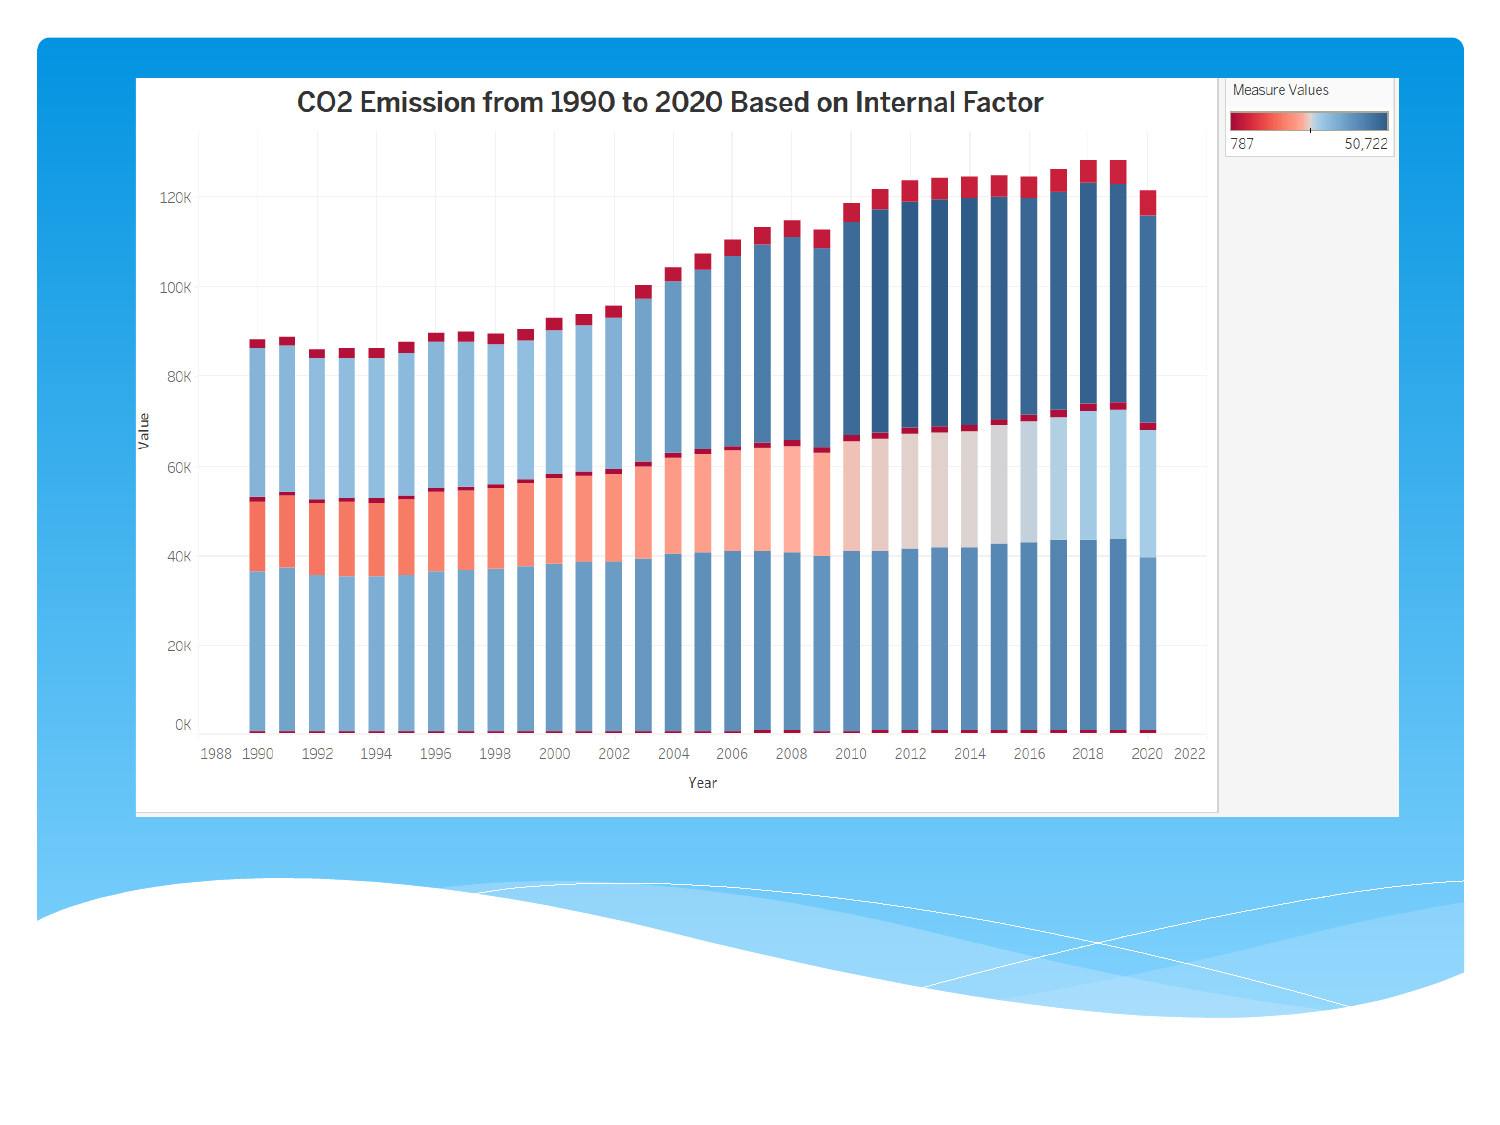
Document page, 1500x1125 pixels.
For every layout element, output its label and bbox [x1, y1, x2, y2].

picture [37, 79, 1464, 817]
